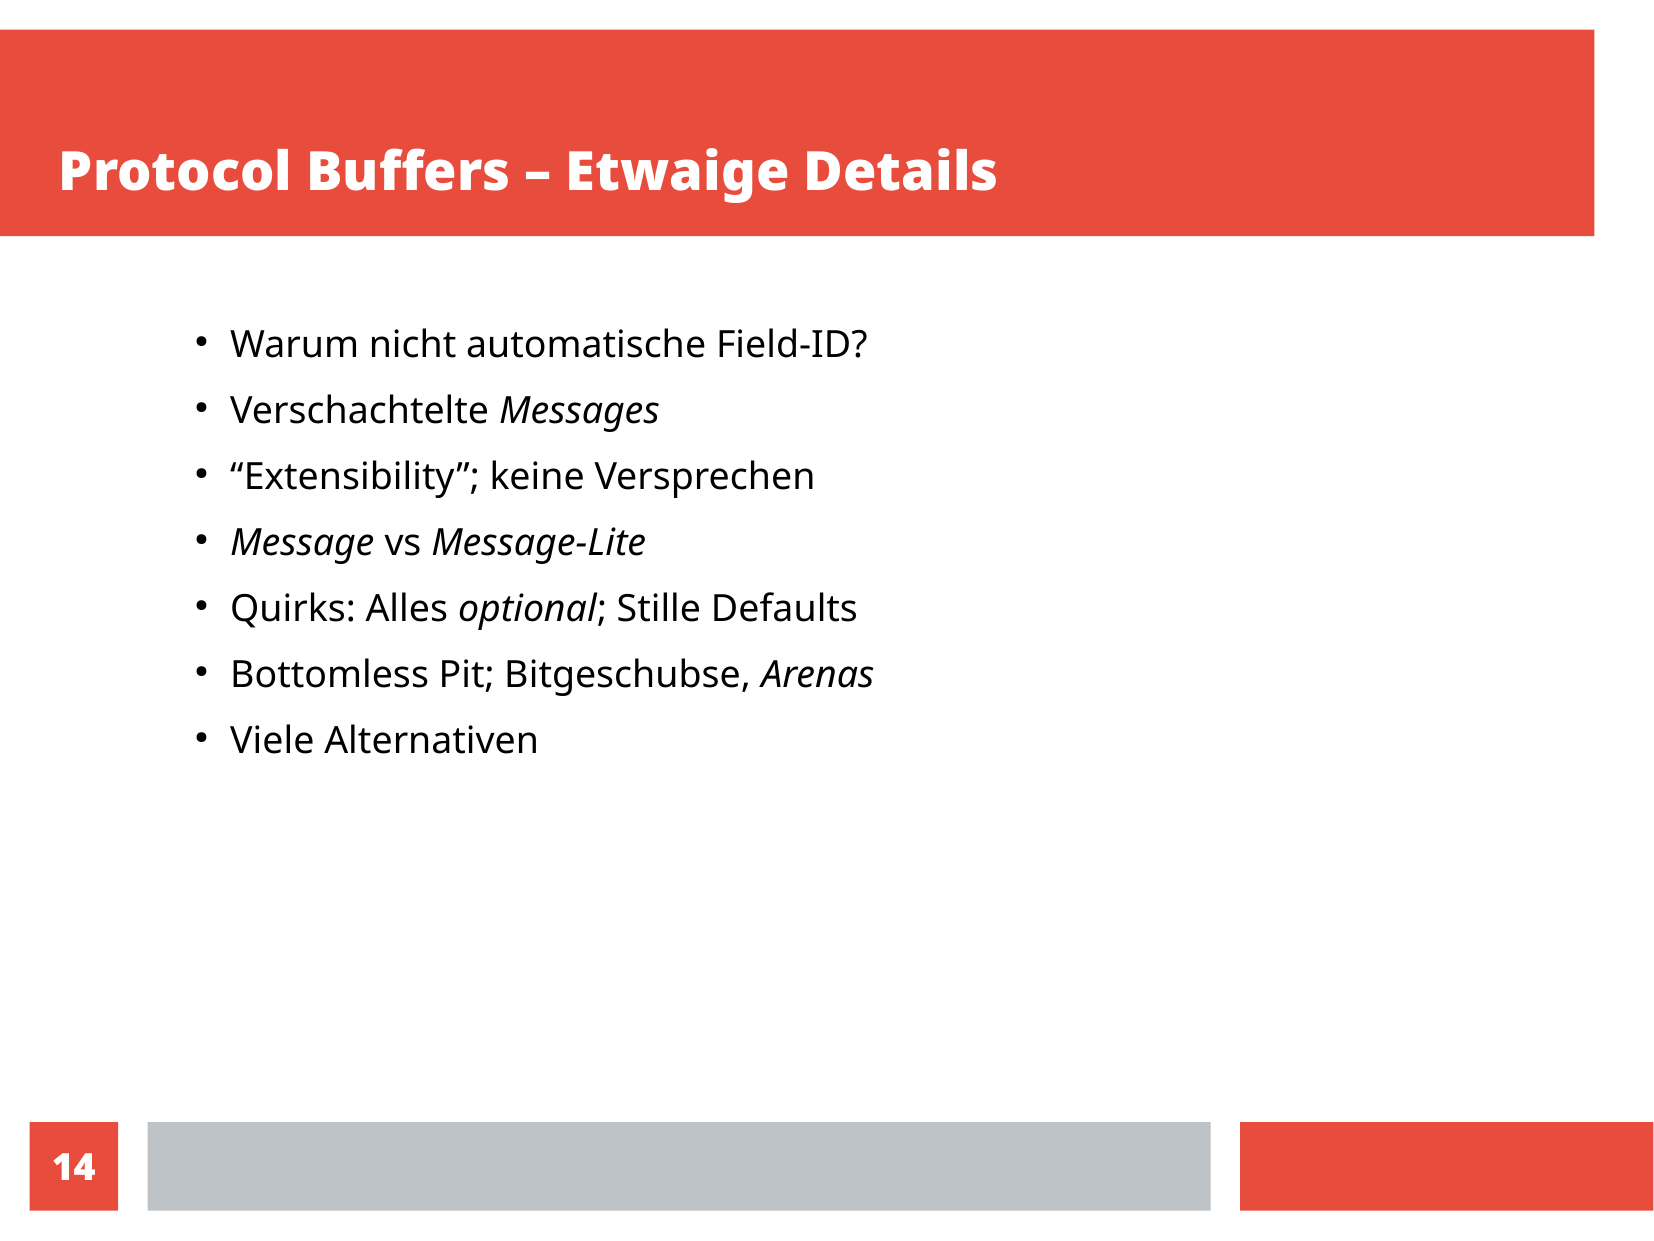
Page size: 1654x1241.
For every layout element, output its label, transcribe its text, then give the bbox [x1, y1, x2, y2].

title Protocol Buffers – Etwaige Details [59, 59, 1595, 207]
text_box Warum nicht automatische Field-ID? Verschachtelte Messages “Extensibility”; keine Versprechen Message vs Message-Lite Quirks: Alles optional; Stille Defaults Bottomless Pit; Bitgeschubse, Arenas Viele Alternativen [180, 309, 1471, 772]
